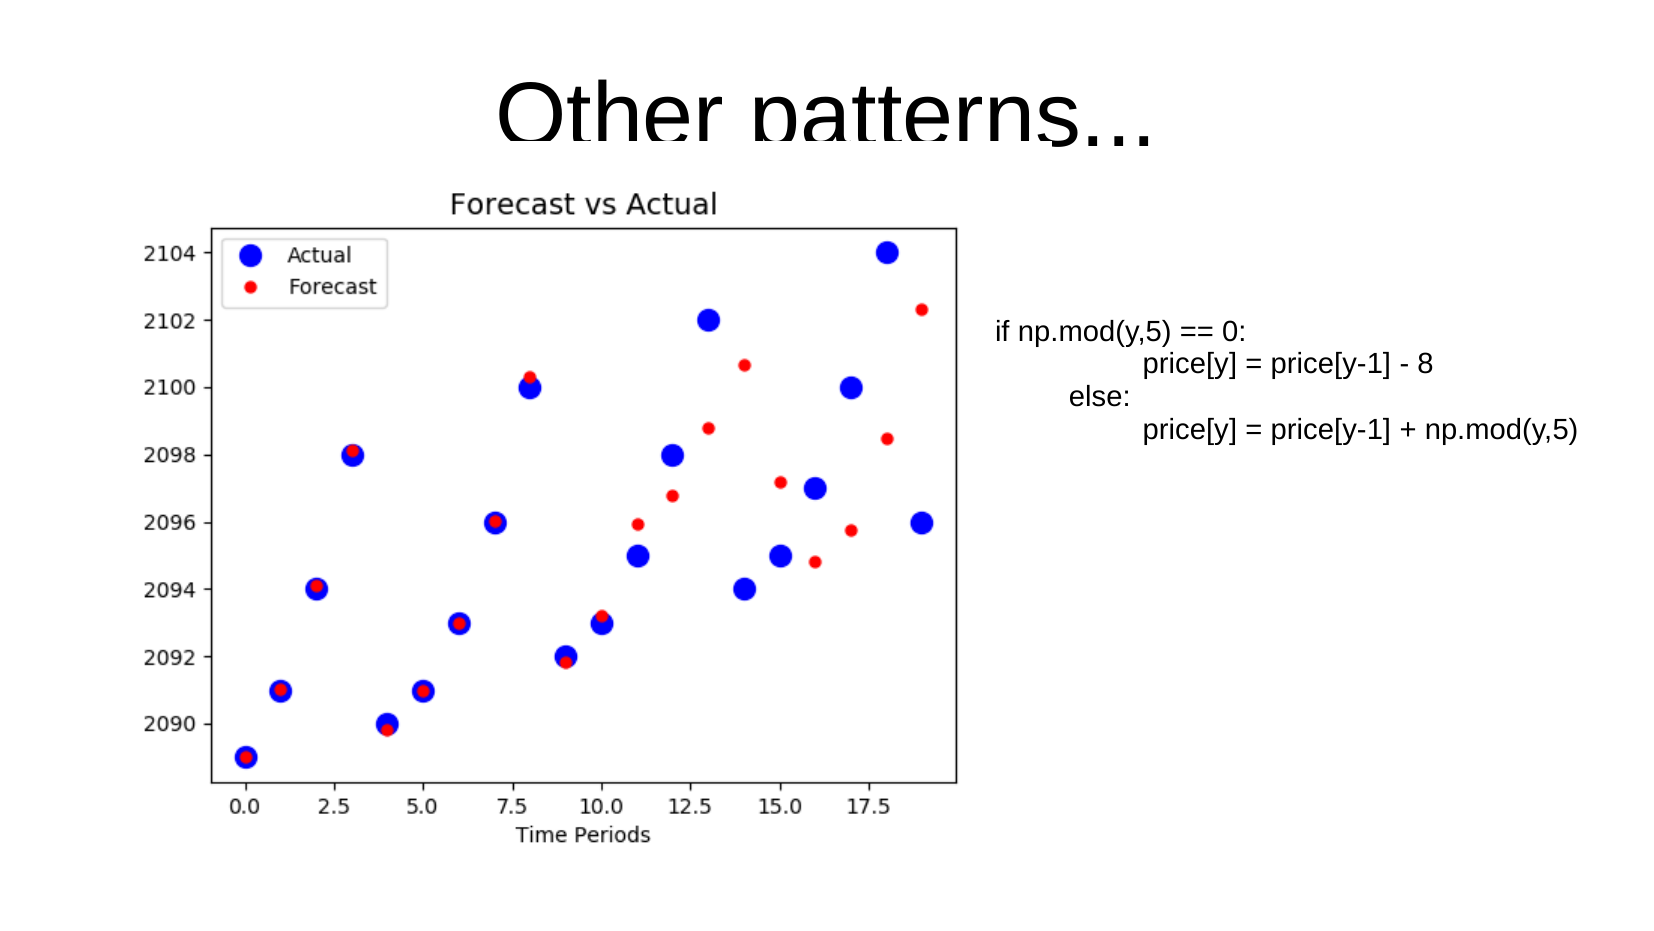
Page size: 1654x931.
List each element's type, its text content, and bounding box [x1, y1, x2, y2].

title Other patterns... [82, 37, 1571, 193]
text_box if np.mod(y,5) == 0: price[y] = price[y-1] - 8 else: price[y] = price[y-1] + np.mod(y,5) [980, 307, 1654, 490]
picture [91, 141, 1052, 862]
